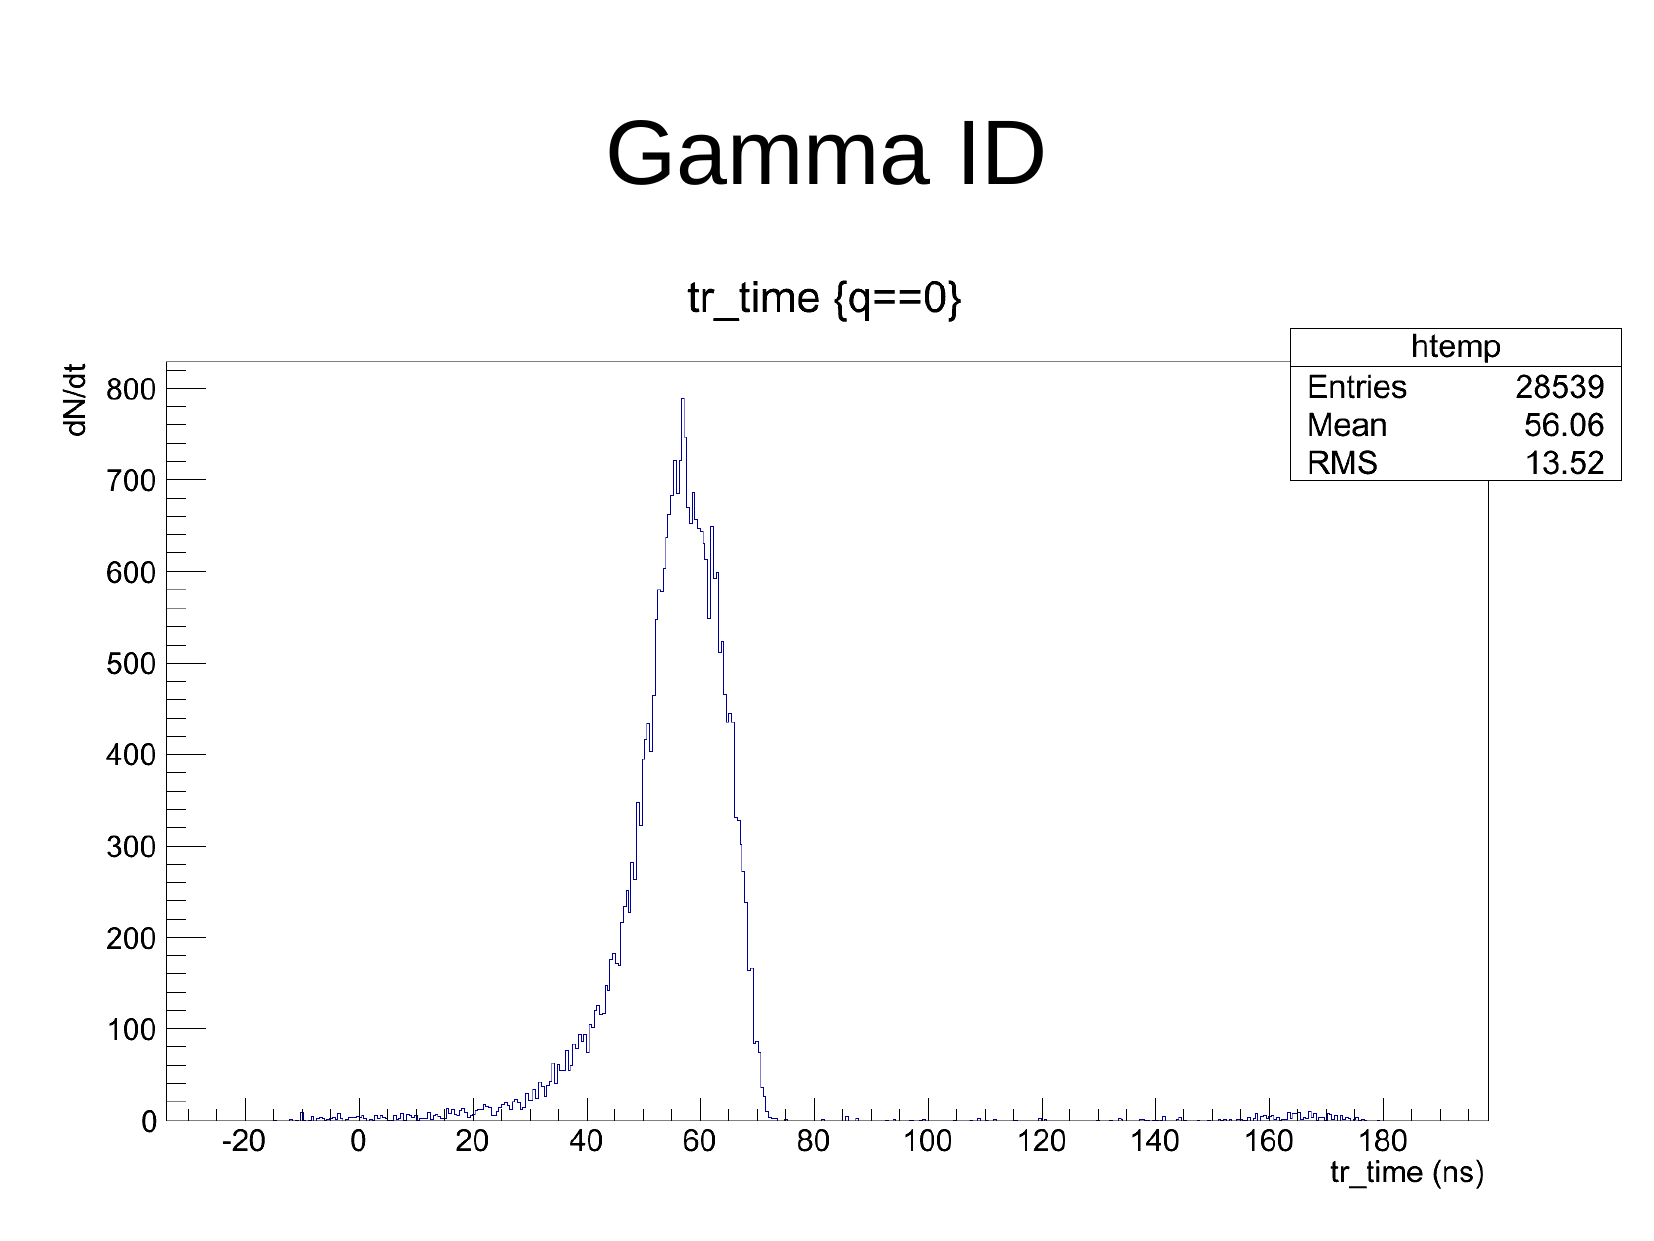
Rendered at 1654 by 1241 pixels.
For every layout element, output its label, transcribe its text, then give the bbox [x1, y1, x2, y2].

picture [0, 267, 1654, 1216]
title Gamma ID [82, 49, 1571, 257]
